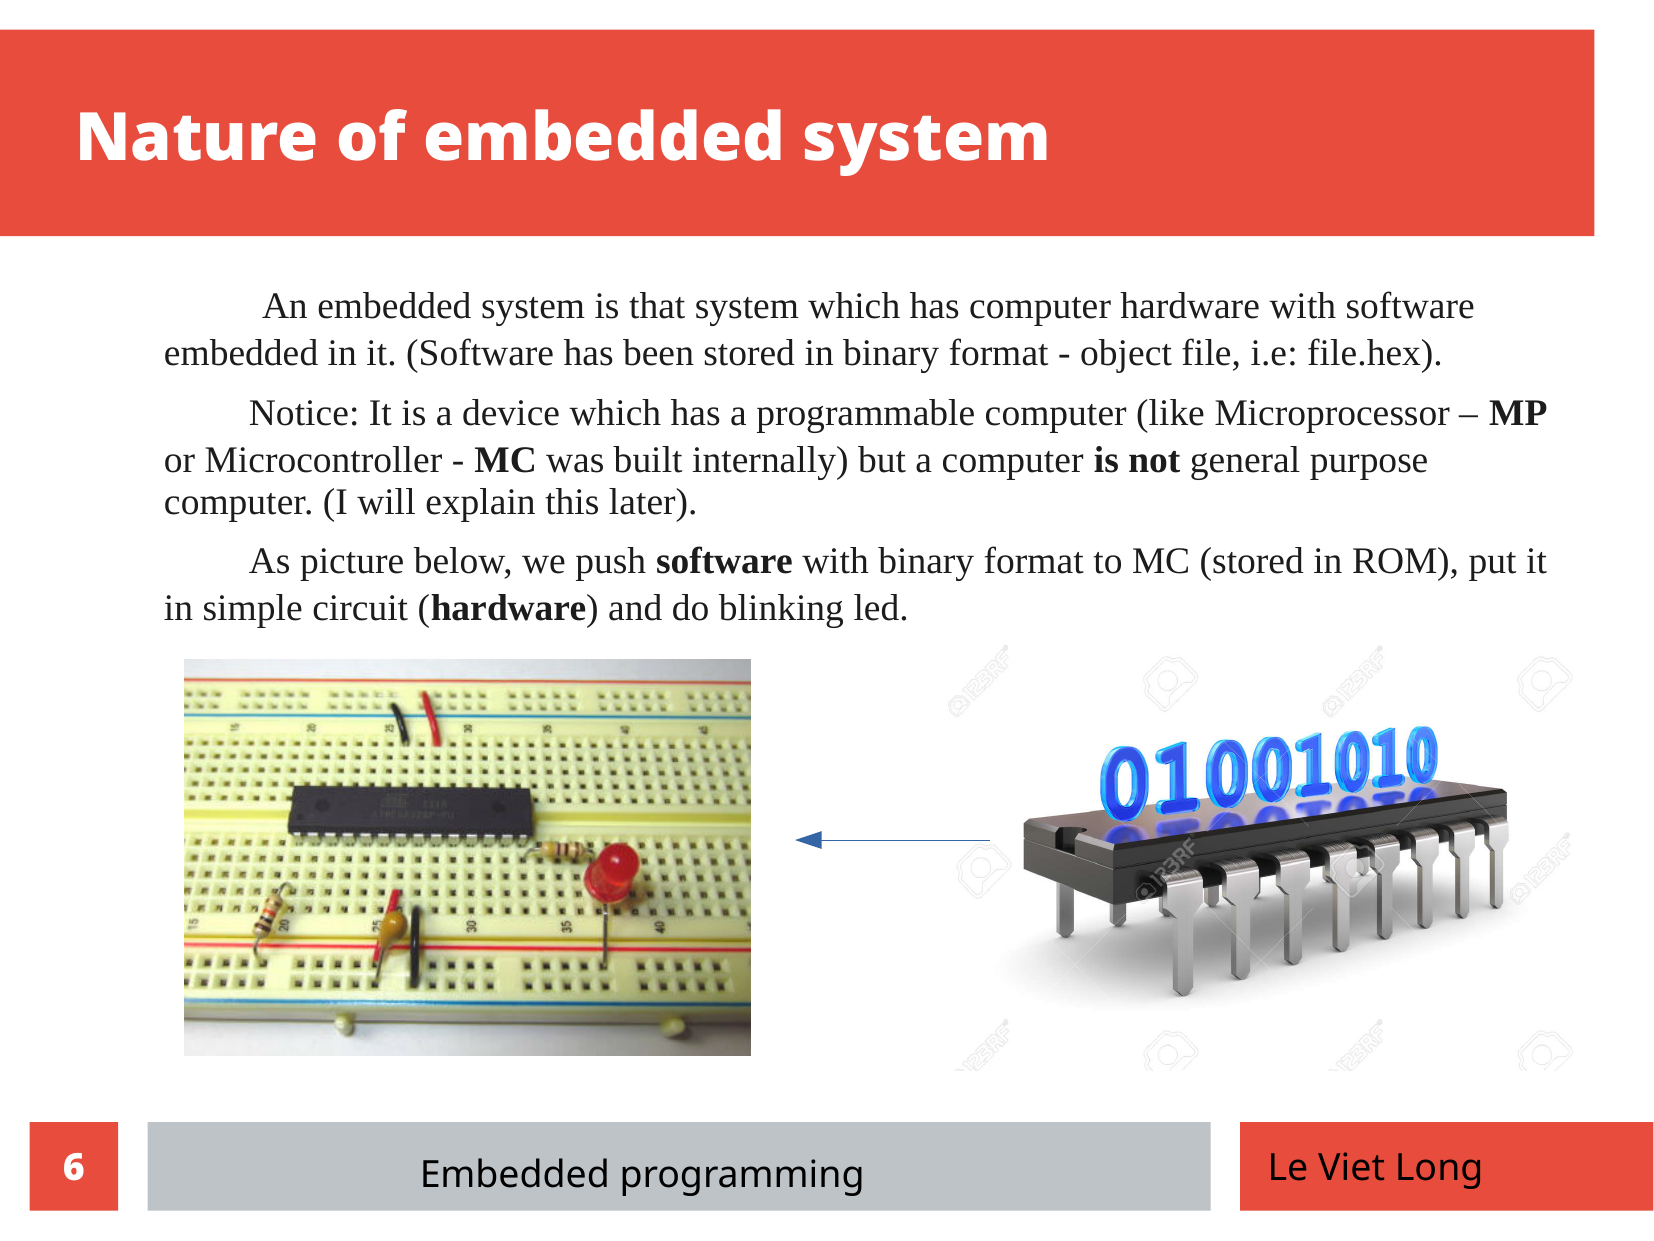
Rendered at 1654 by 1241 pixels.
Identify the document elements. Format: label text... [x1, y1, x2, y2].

text_box Embedded programming [405, 1140, 1021, 1199]
picture [184, 659, 751, 1056]
text_box Le Viet Long [1252, 1132, 1538, 1192]
picture [929, 629, 1591, 1071]
list An embedded system is that system which has computer hardware with software embedded in it. (Software has been stored in binary format - object file, i.e: file.hex). Notice: It is a device which has a programmable computer (like Microprocessor – MP or Microcontroller - MC was built internally) but a computer is not general purpose computer. (I will explain this later). As picture below, we push software with binary format to MC (stored in ROM), put it in simple circuit (hardware) and do blinking led. [60, 285, 1566, 1053]
title Nature of embedded system [75, 32, 1611, 181]
